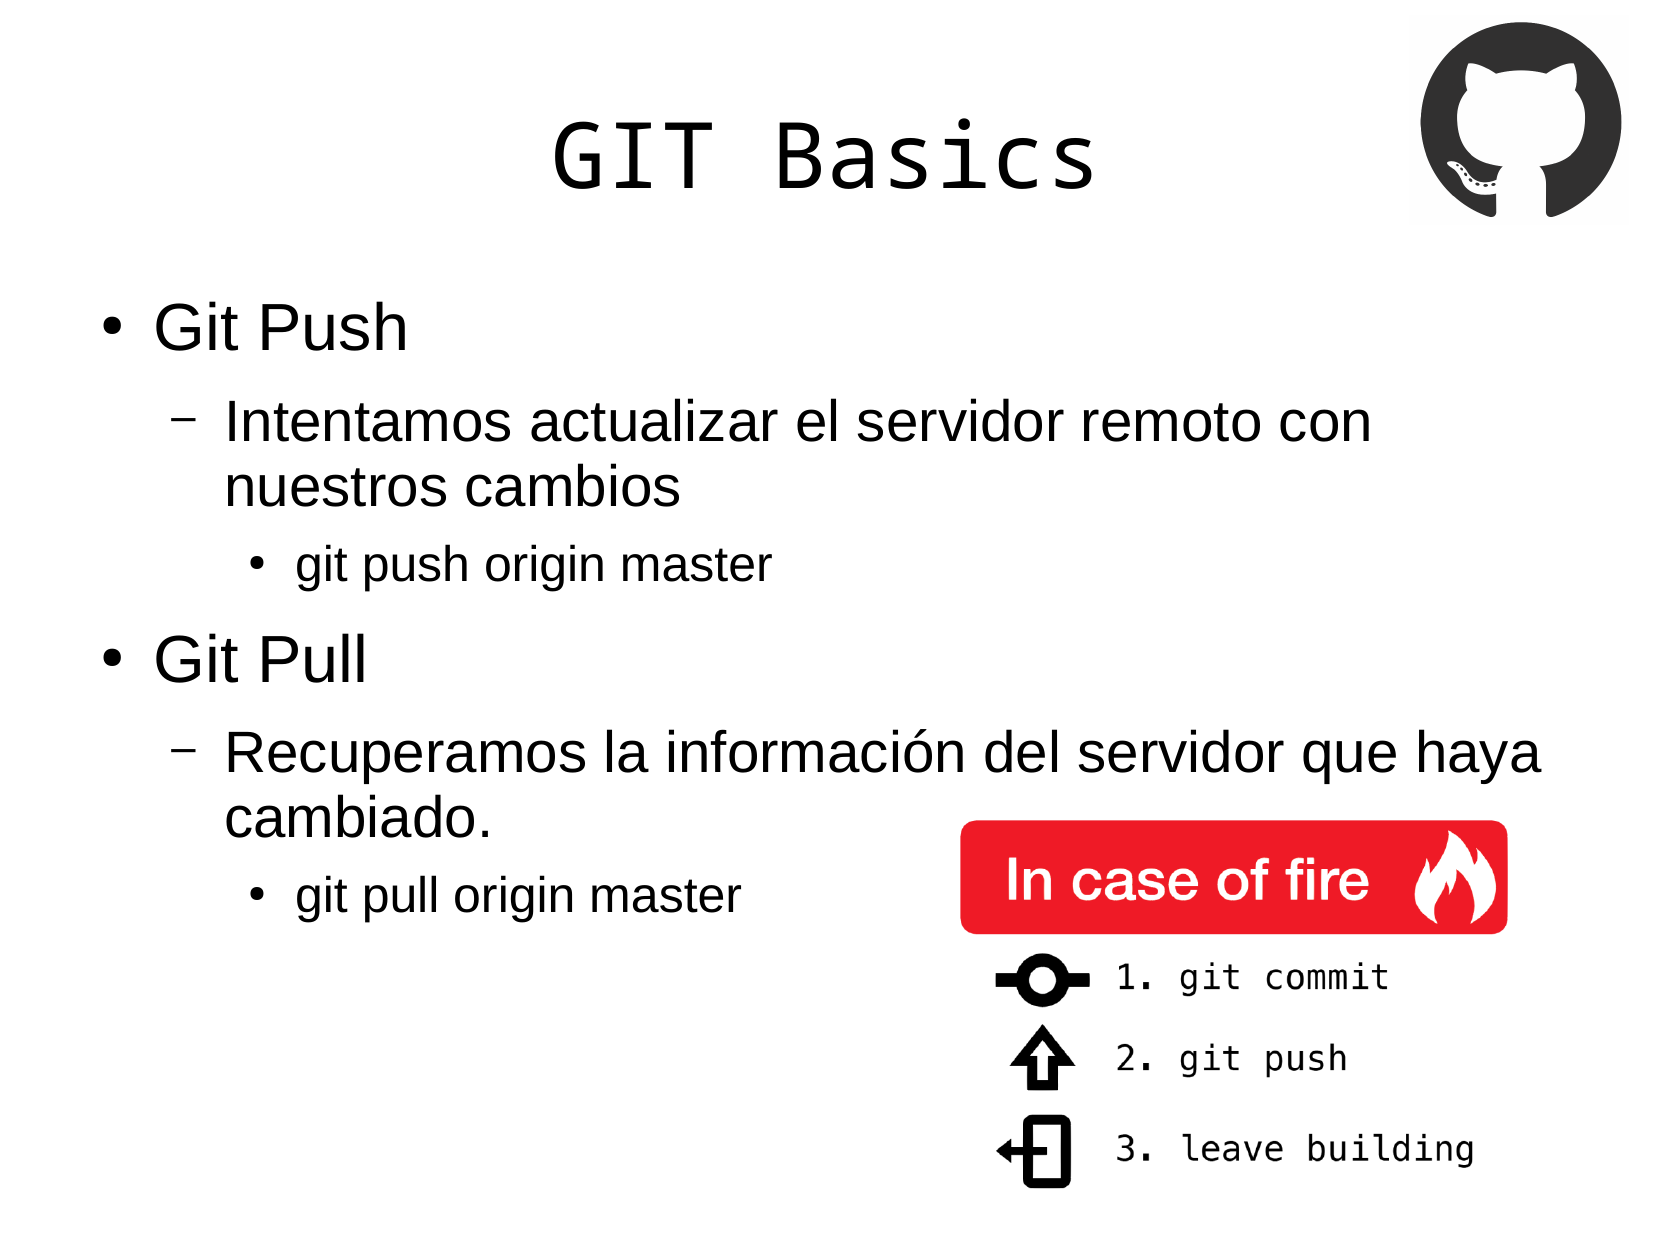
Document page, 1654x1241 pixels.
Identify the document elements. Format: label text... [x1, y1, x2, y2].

picture [952, 807, 1516, 1201]
title GIT Basics [82, 49, 1571, 257]
picture [1409, 15, 1629, 226]
list Git Push Intentamos actualizar el servidor remoto con nuestros cambios git push origin master Git Pull Recuperamos la información del servidor que haya cambiado. git pull origin master [82, 290, 1571, 1010]
